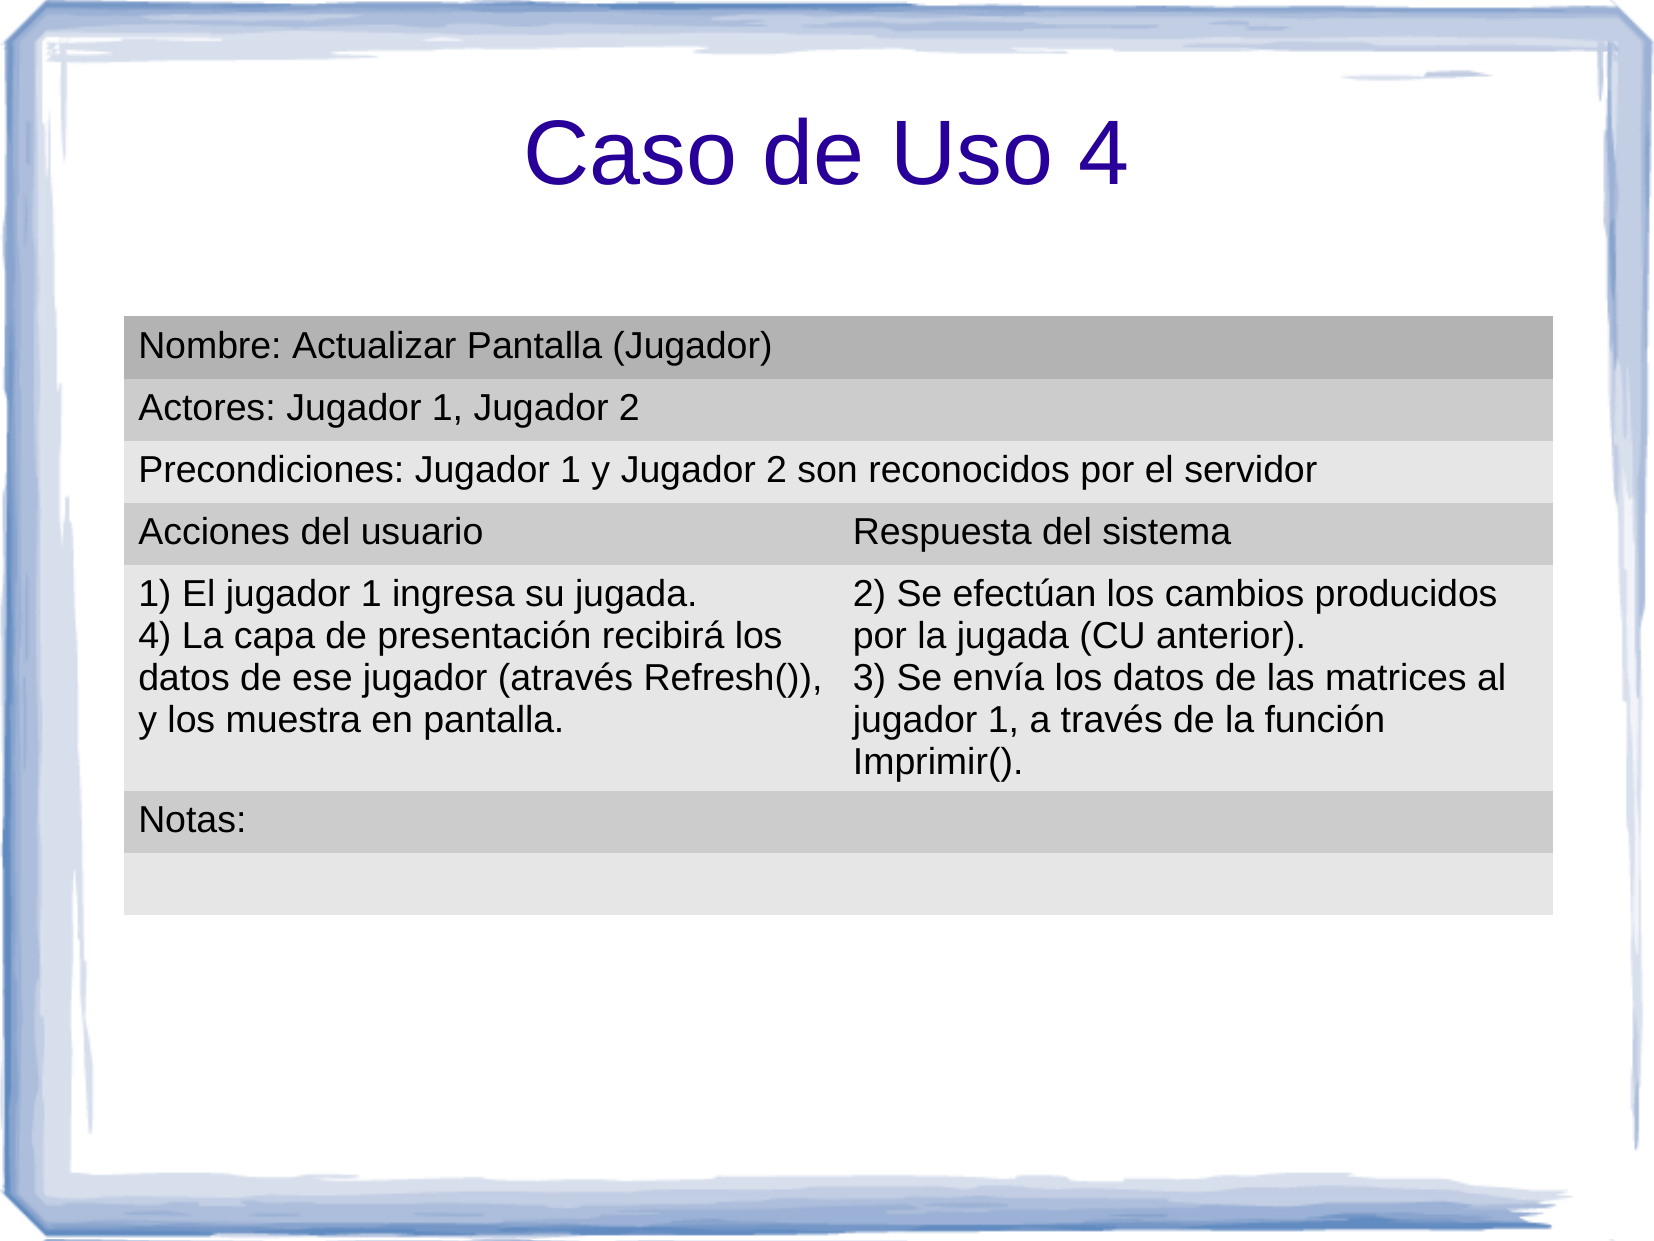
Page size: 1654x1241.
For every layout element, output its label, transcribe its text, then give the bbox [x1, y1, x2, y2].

table_cell 1) El jugador 1 ingresa su jugada. 4) La capa de presentación recibirá los datos de ese jugador (através Refresh()), y los muestra en pantalla. [124, 565, 838, 791]
table_cell [124, 853, 1553, 915]
table_cell Actores: Jugador 1, Jugador 2 [124, 379, 1553, 441]
table_cell Acciones del usuario [124, 503, 838, 565]
table_header Nombre: Actualizar Pantalla (Jugador) [124, 316, 1553, 379]
table_cell Notas: [124, 791, 1553, 853]
table_cell Precondiciones: Jugador 1 y Jugador 2 son reconocidos por el servidor [124, 441, 1553, 503]
title Caso de Uso 4 [82, 49, 1571, 257]
table_cell 2) Se efectúan los cambios producidos por la jugada (CU anterior). 3) Se envía los datos de las matrices al jugador 1, a través de la función Imprimir(). [838, 565, 1553, 791]
picture [0, 0, 1654, 1241]
table_cell Respuesta del sistema [838, 503, 1553, 565]
